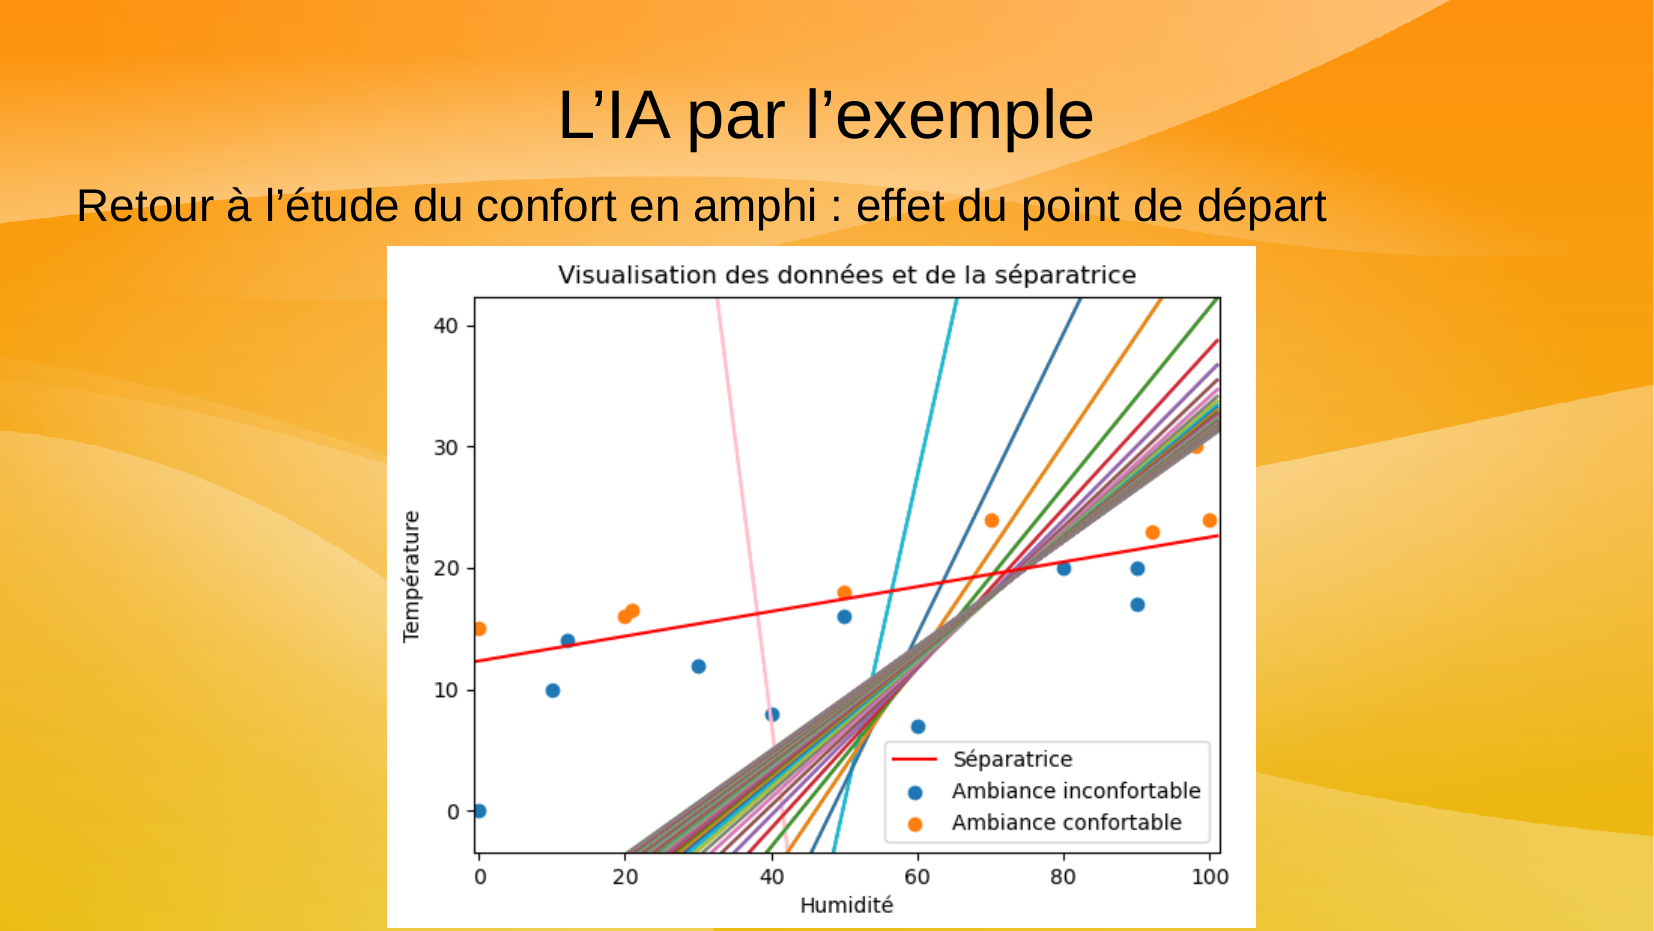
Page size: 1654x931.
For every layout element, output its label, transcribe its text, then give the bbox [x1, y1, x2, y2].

subtitle Retour à l’étude du confort en amphi : effet du point de départ [76, 179, 1565, 928]
title L’IA par l’exemple [82, 37, 1571, 193]
picture [0, 0, 1654, 931]
